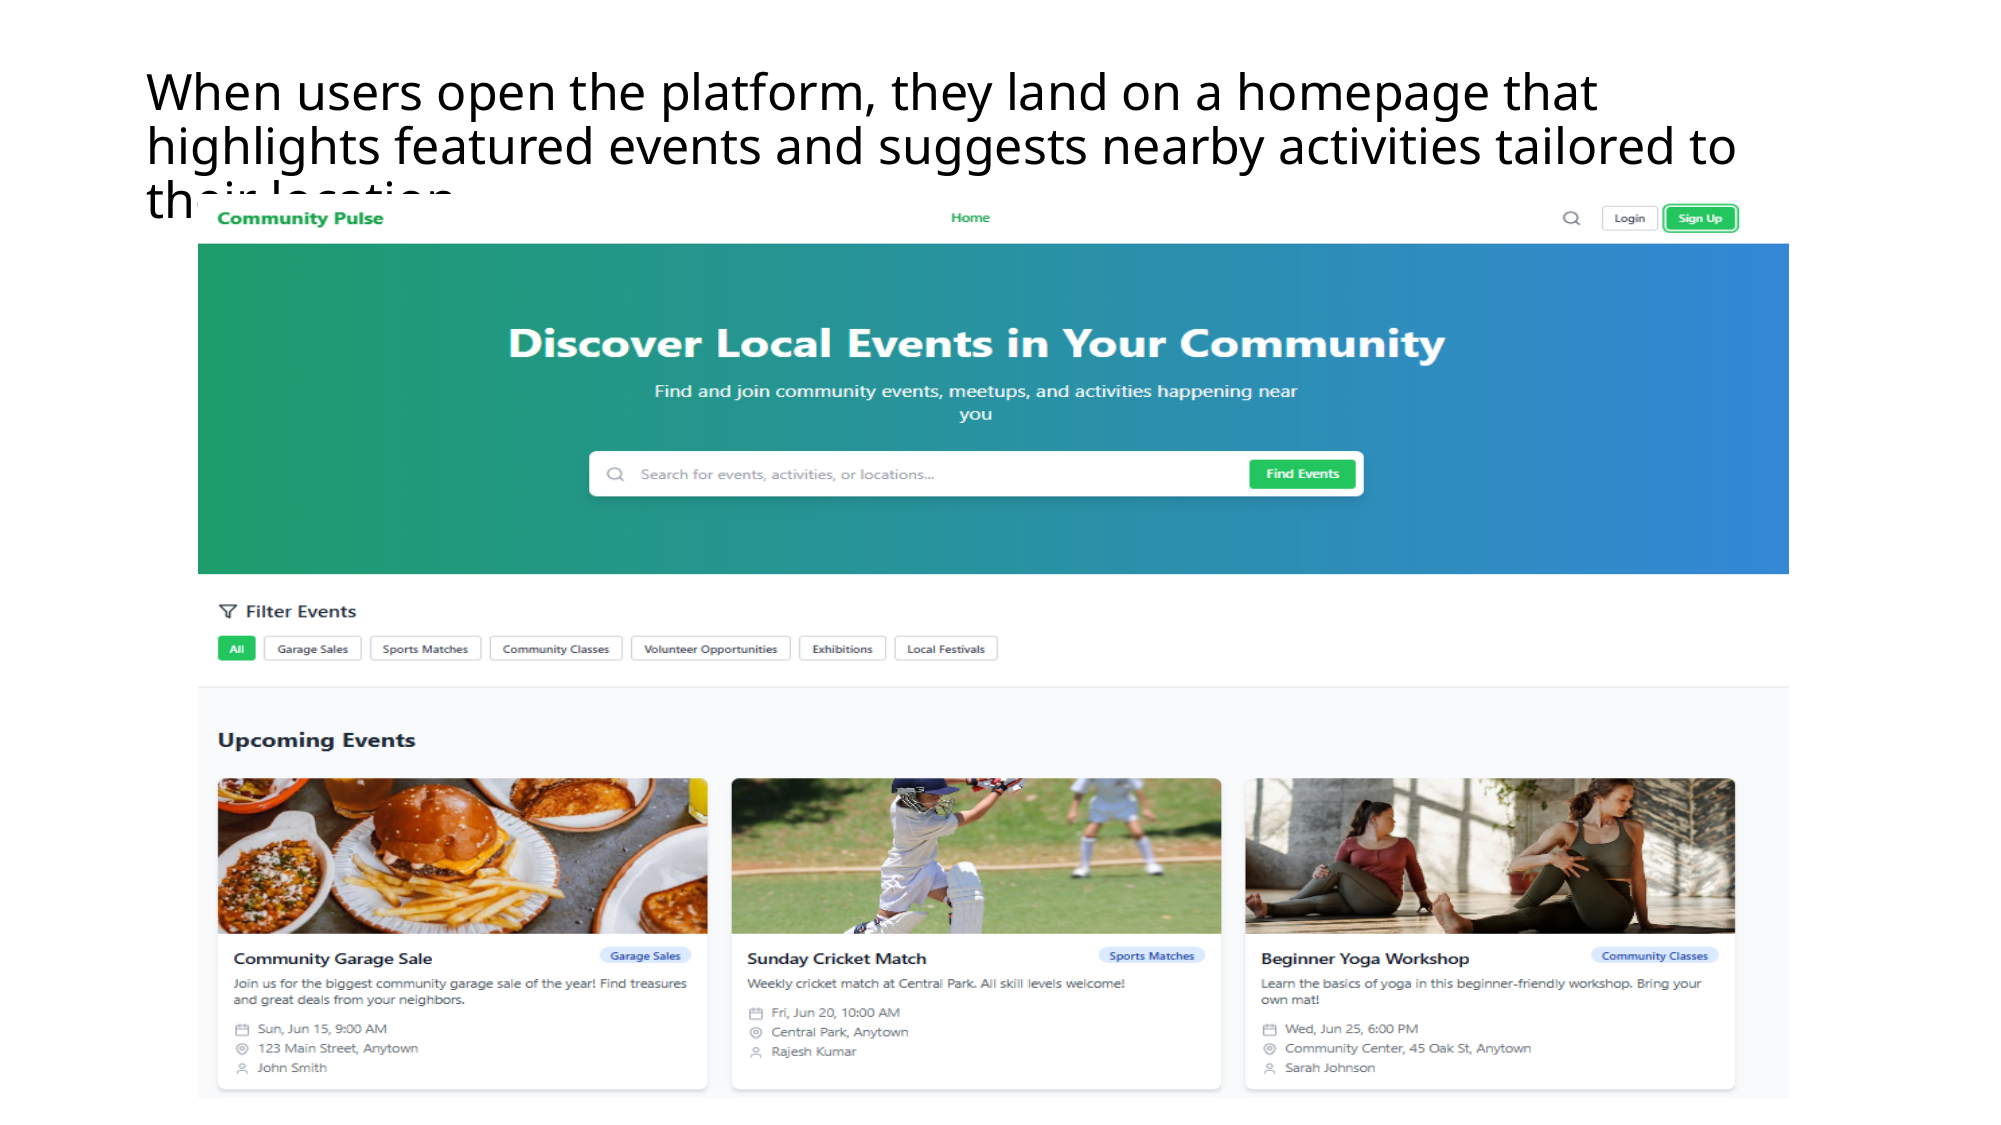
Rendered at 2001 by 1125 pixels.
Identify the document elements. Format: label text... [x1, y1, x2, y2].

picture [198, 194, 1789, 1098]
title When users open the platform, they land on a homepage that highlights featured events and suggests nearby activities tailored to their location. [131, 59, 1857, 390]
